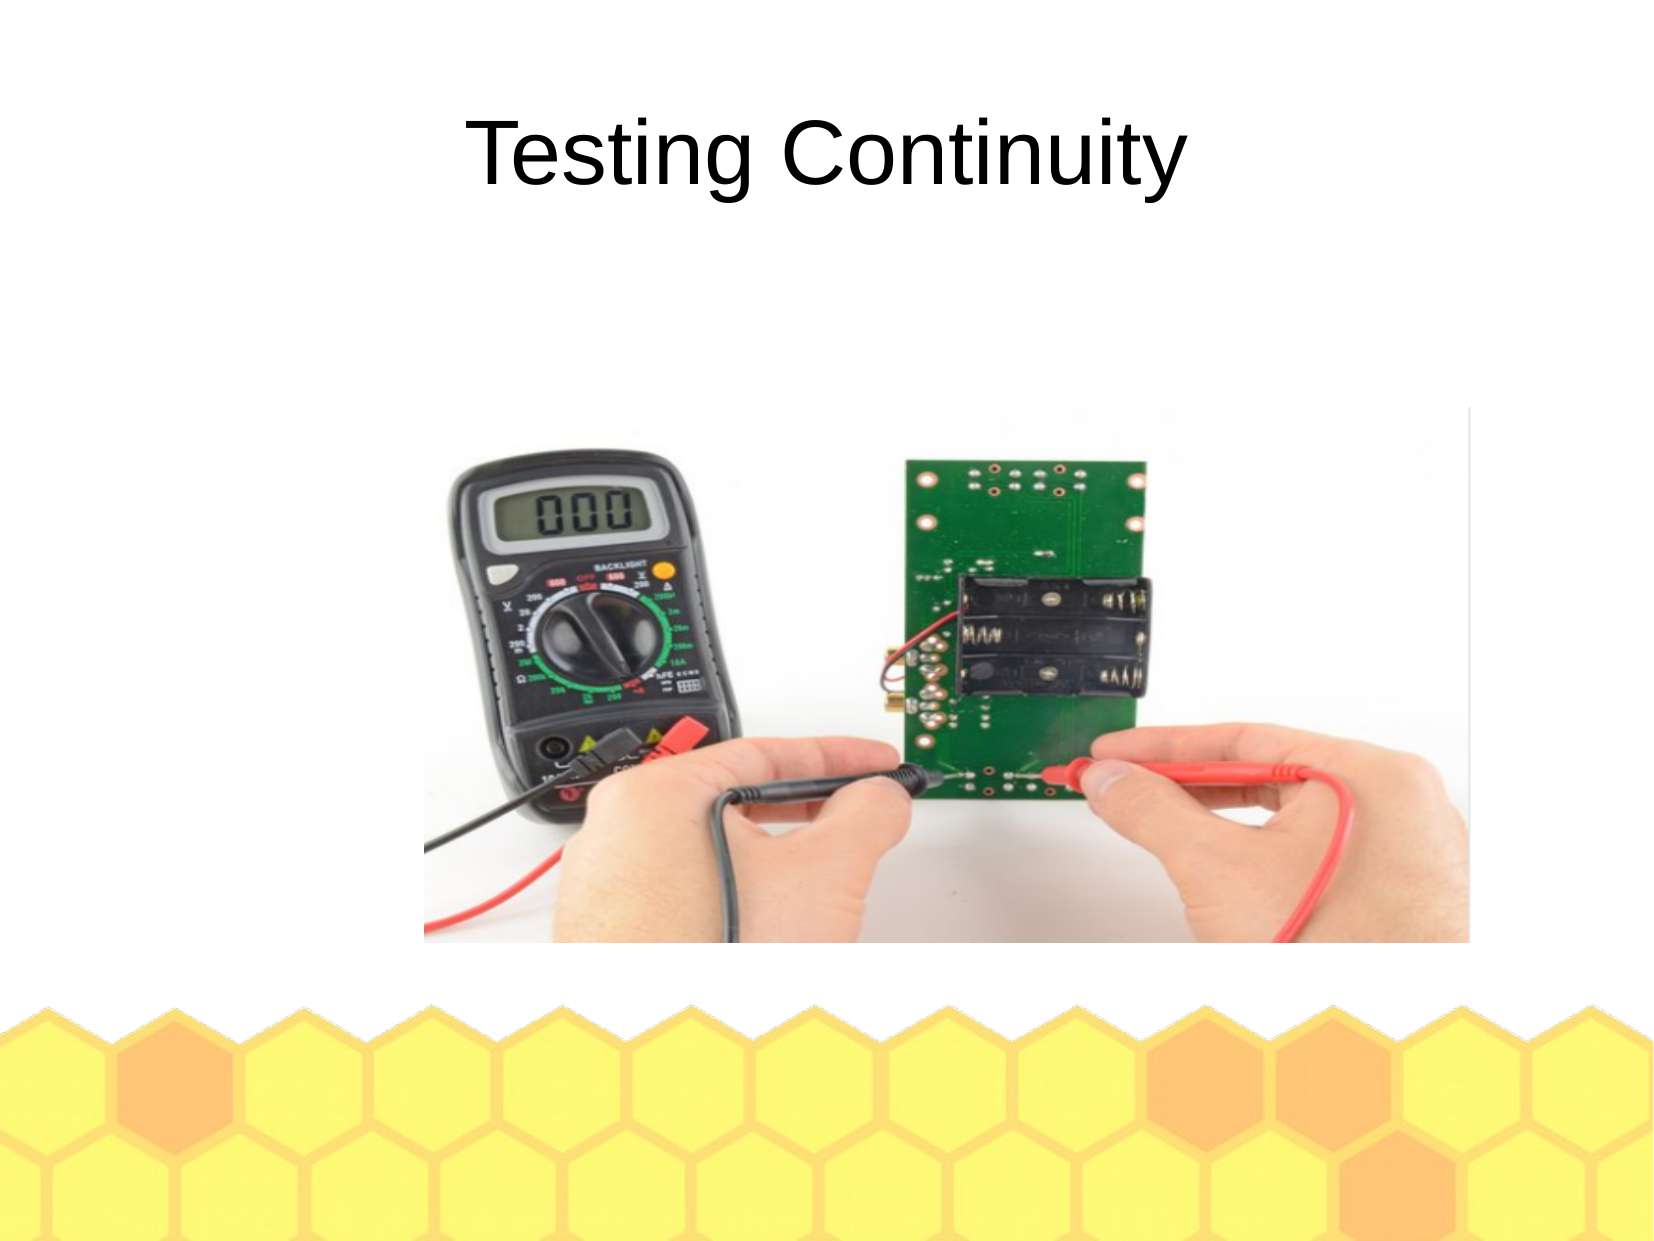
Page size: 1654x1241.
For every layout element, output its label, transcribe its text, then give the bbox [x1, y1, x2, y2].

title Testing Continuity [82, 49, 1571, 257]
picture [0, 1001, 1654, 1241]
picture [424, 407, 1482, 944]
